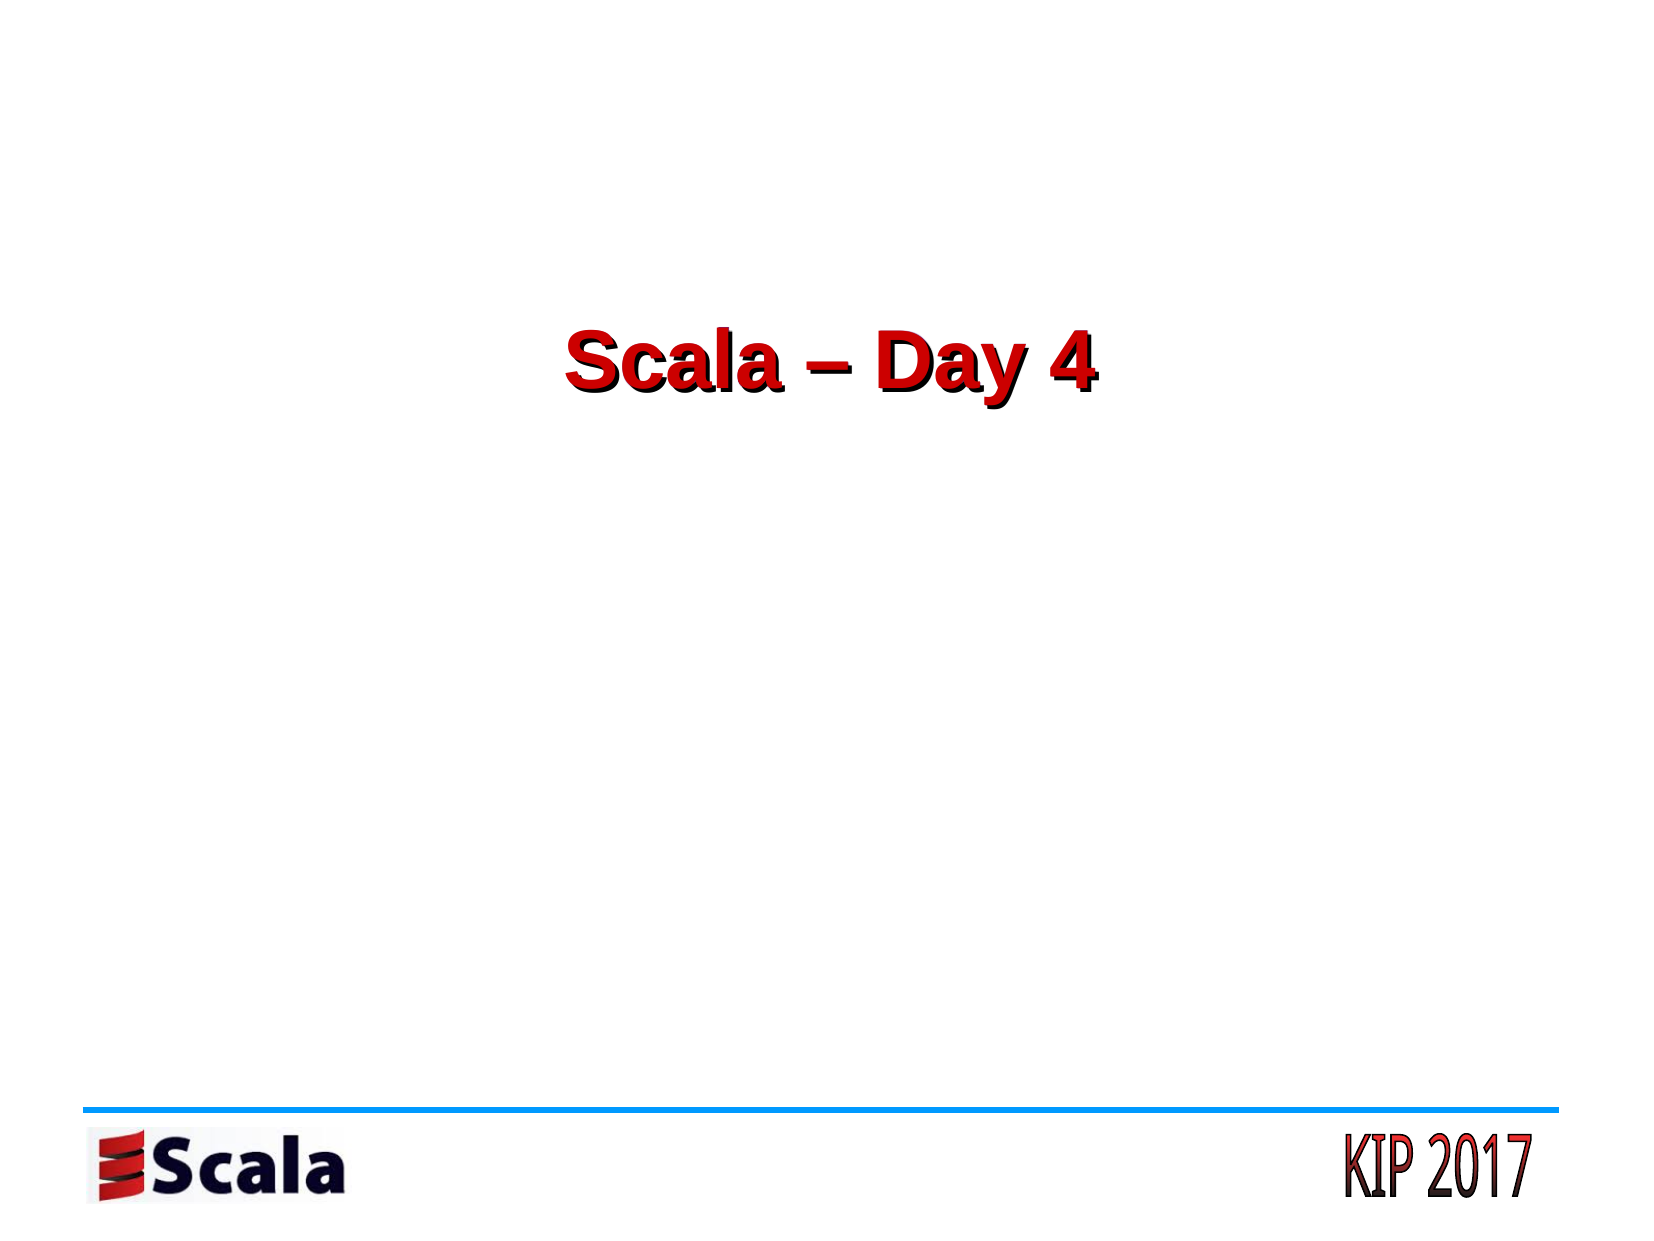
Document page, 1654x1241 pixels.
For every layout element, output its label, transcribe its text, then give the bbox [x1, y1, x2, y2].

picture [86, 1127, 359, 1204]
text_box Scala – Day 4 [56, 171, 1604, 550]
